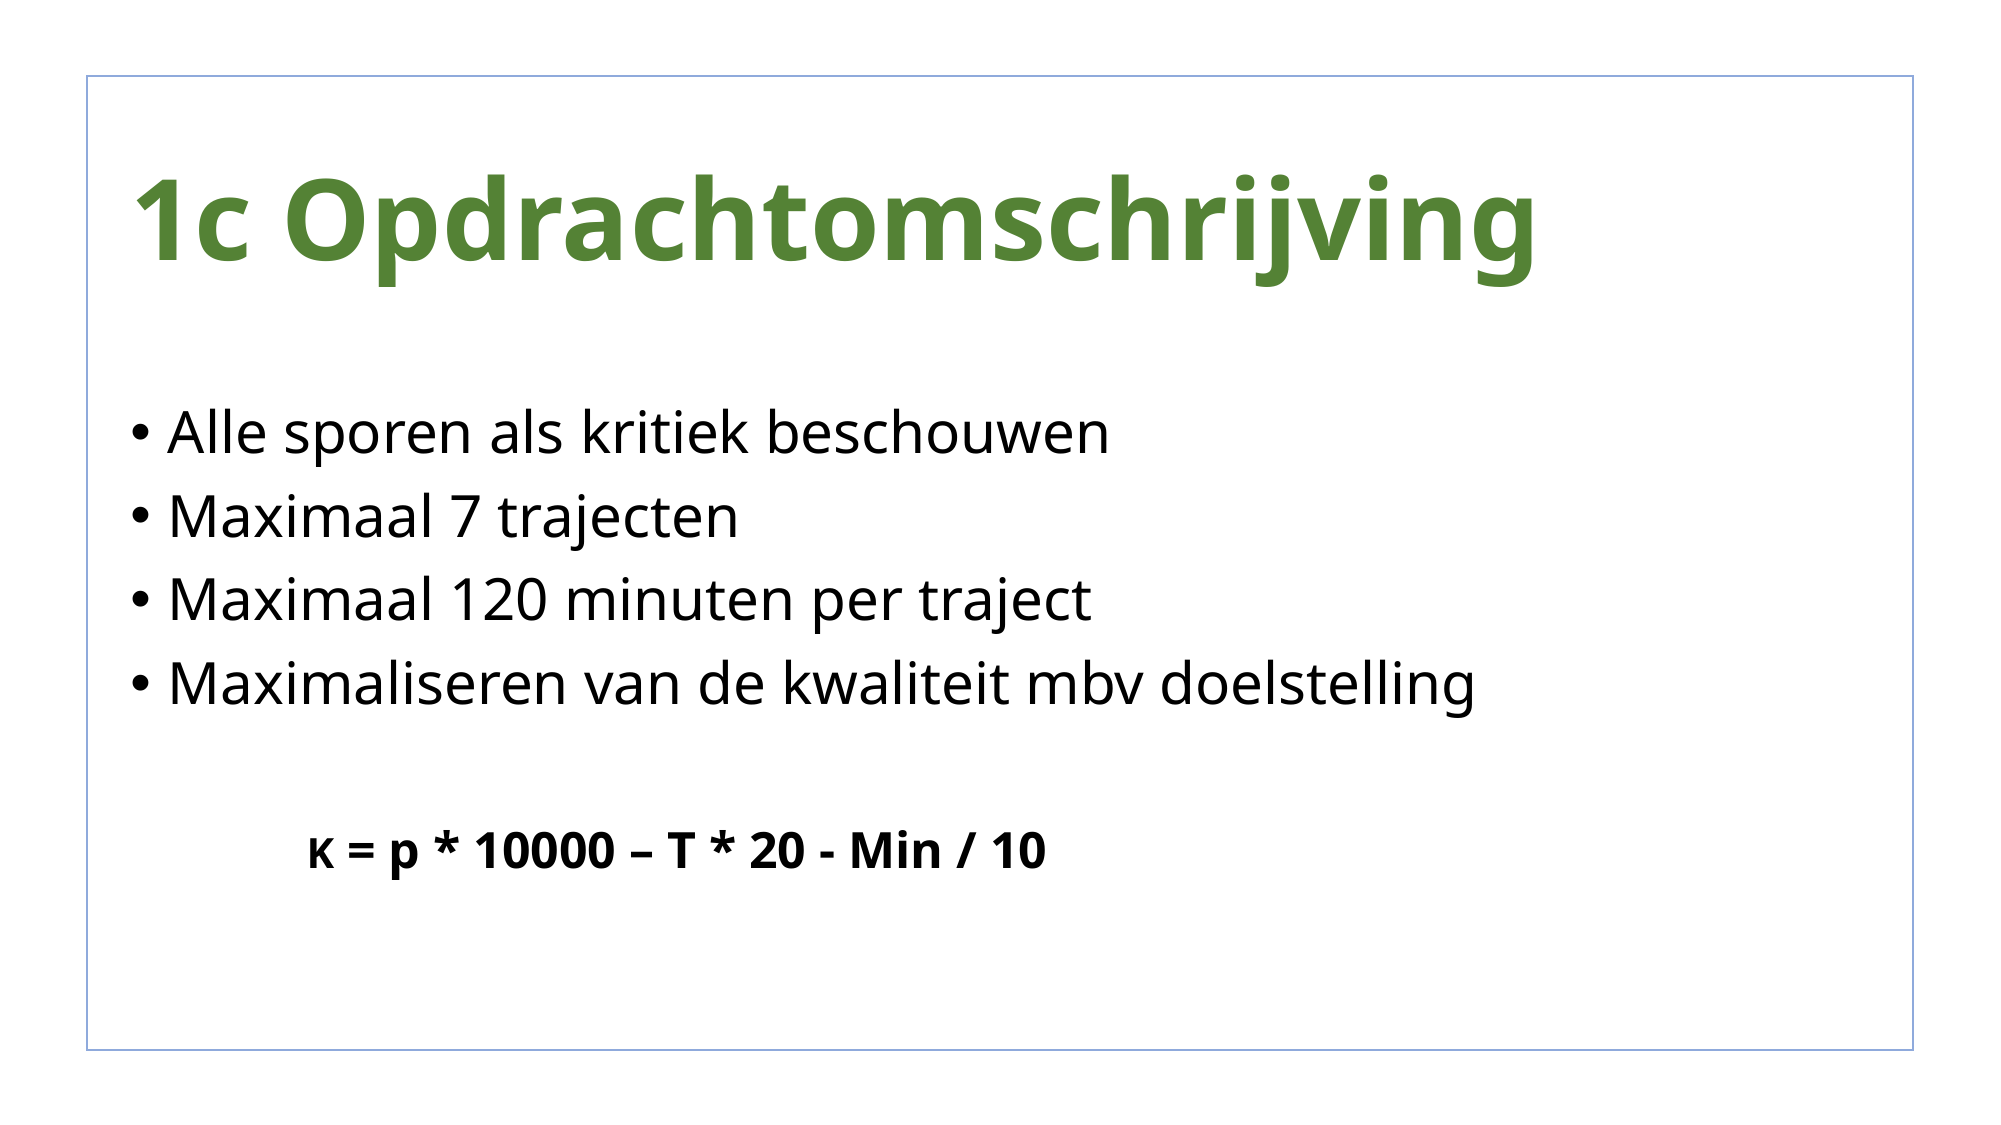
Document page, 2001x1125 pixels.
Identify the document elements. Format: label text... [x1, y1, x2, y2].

title 1c Opdrachtomschrijving [115, 115, 1841, 334]
list Alle sporen als kritiek beschouwen Maximaal 7 trajecten Maximaal 120 minuten per traject Maximaliseren van de kwaliteit mbv doelstelling [115, 395, 1913, 1049]
text_box [87, 76, 1913, 1050]
text_box K = p * 10000 – T * 20 - Min / 10 [291, 811, 1580, 888]
